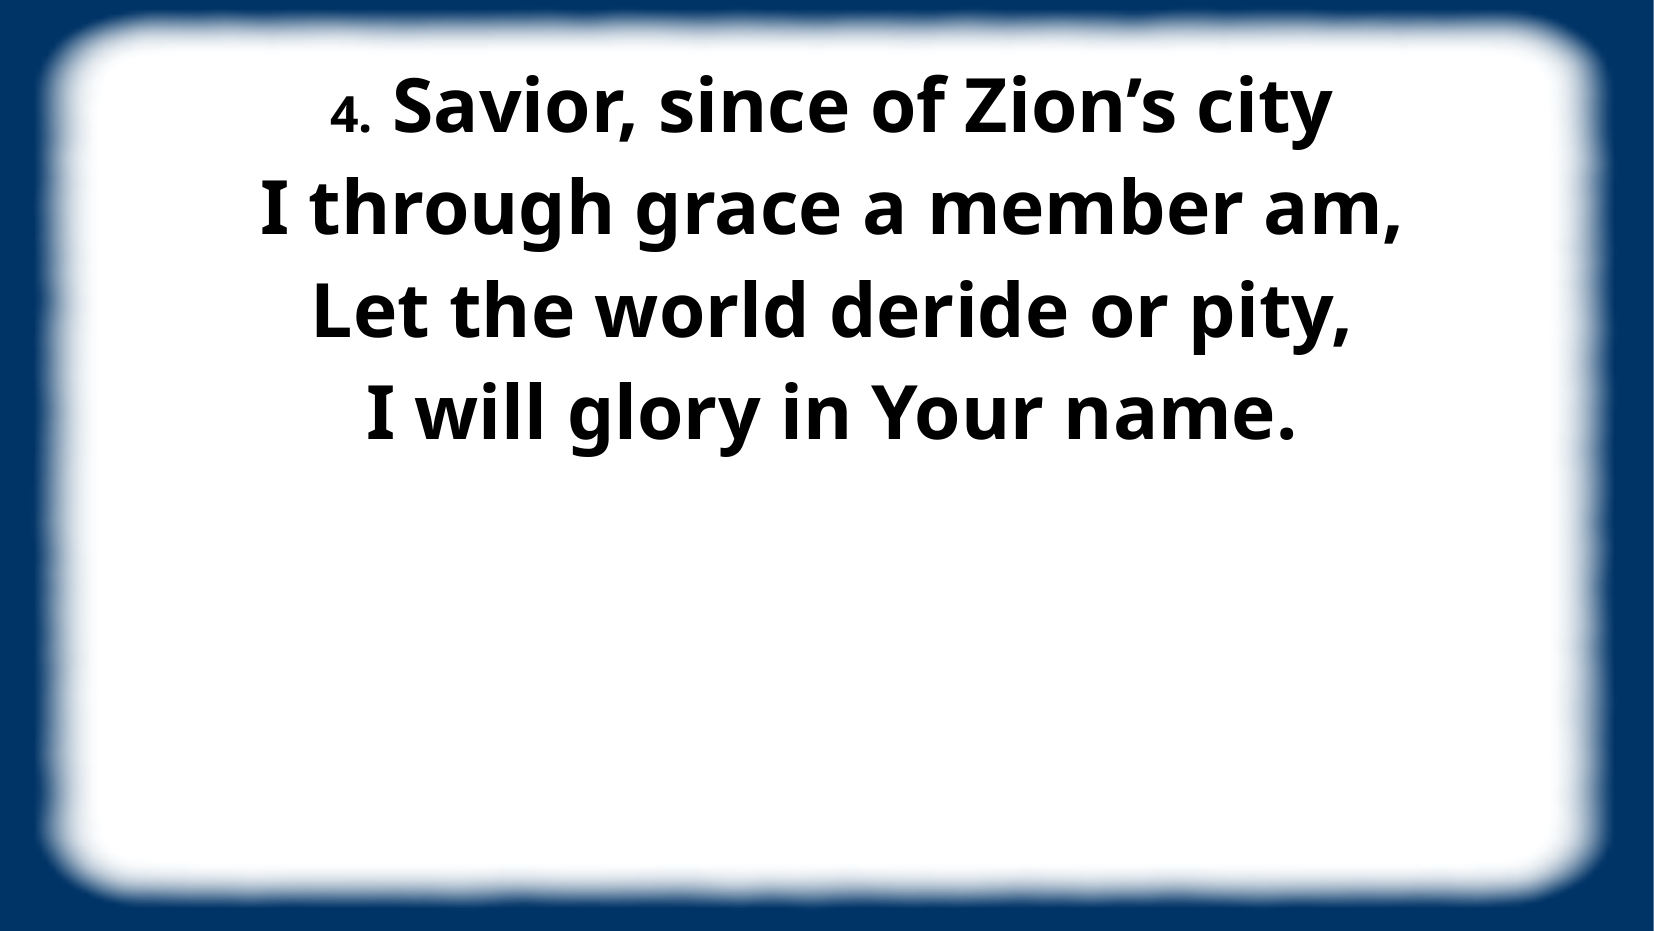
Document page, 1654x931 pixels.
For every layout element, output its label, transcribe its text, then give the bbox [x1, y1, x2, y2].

text_box 4. Savior, since of Zion’s city I through grace a member am, Let the world deride or pity, I will glory in Your name. [90, 45, 1576, 460]
picture [0, 0, 1654, 931]
